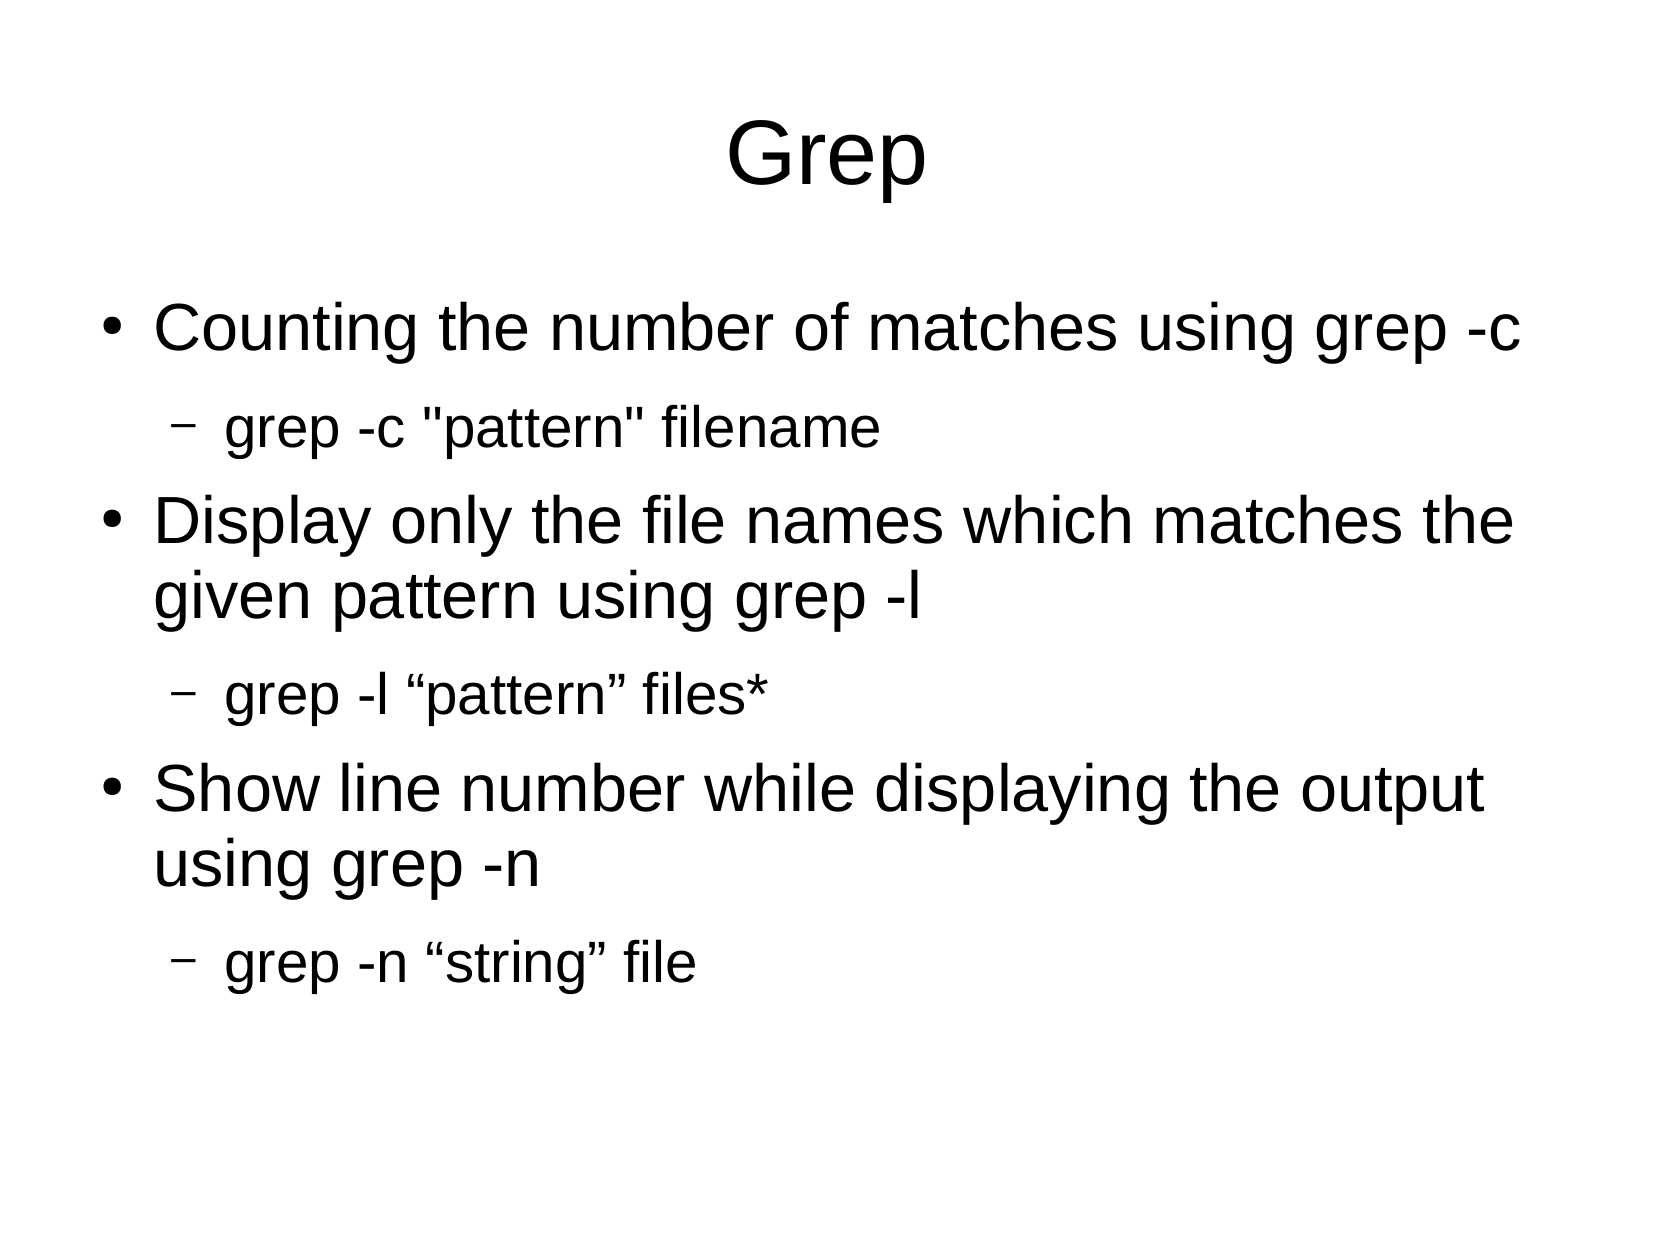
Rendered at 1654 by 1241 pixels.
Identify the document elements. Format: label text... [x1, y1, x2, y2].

list Counting the number of matches using grep -c grep -c "pattern" filename Display only the file names which matches the given pattern using grep -l grep -l “pattern” files* Show line number while displaying the output using grep -n grep -n “string” file [82, 290, 1571, 1109]
title Grep [82, 49, 1571, 257]
